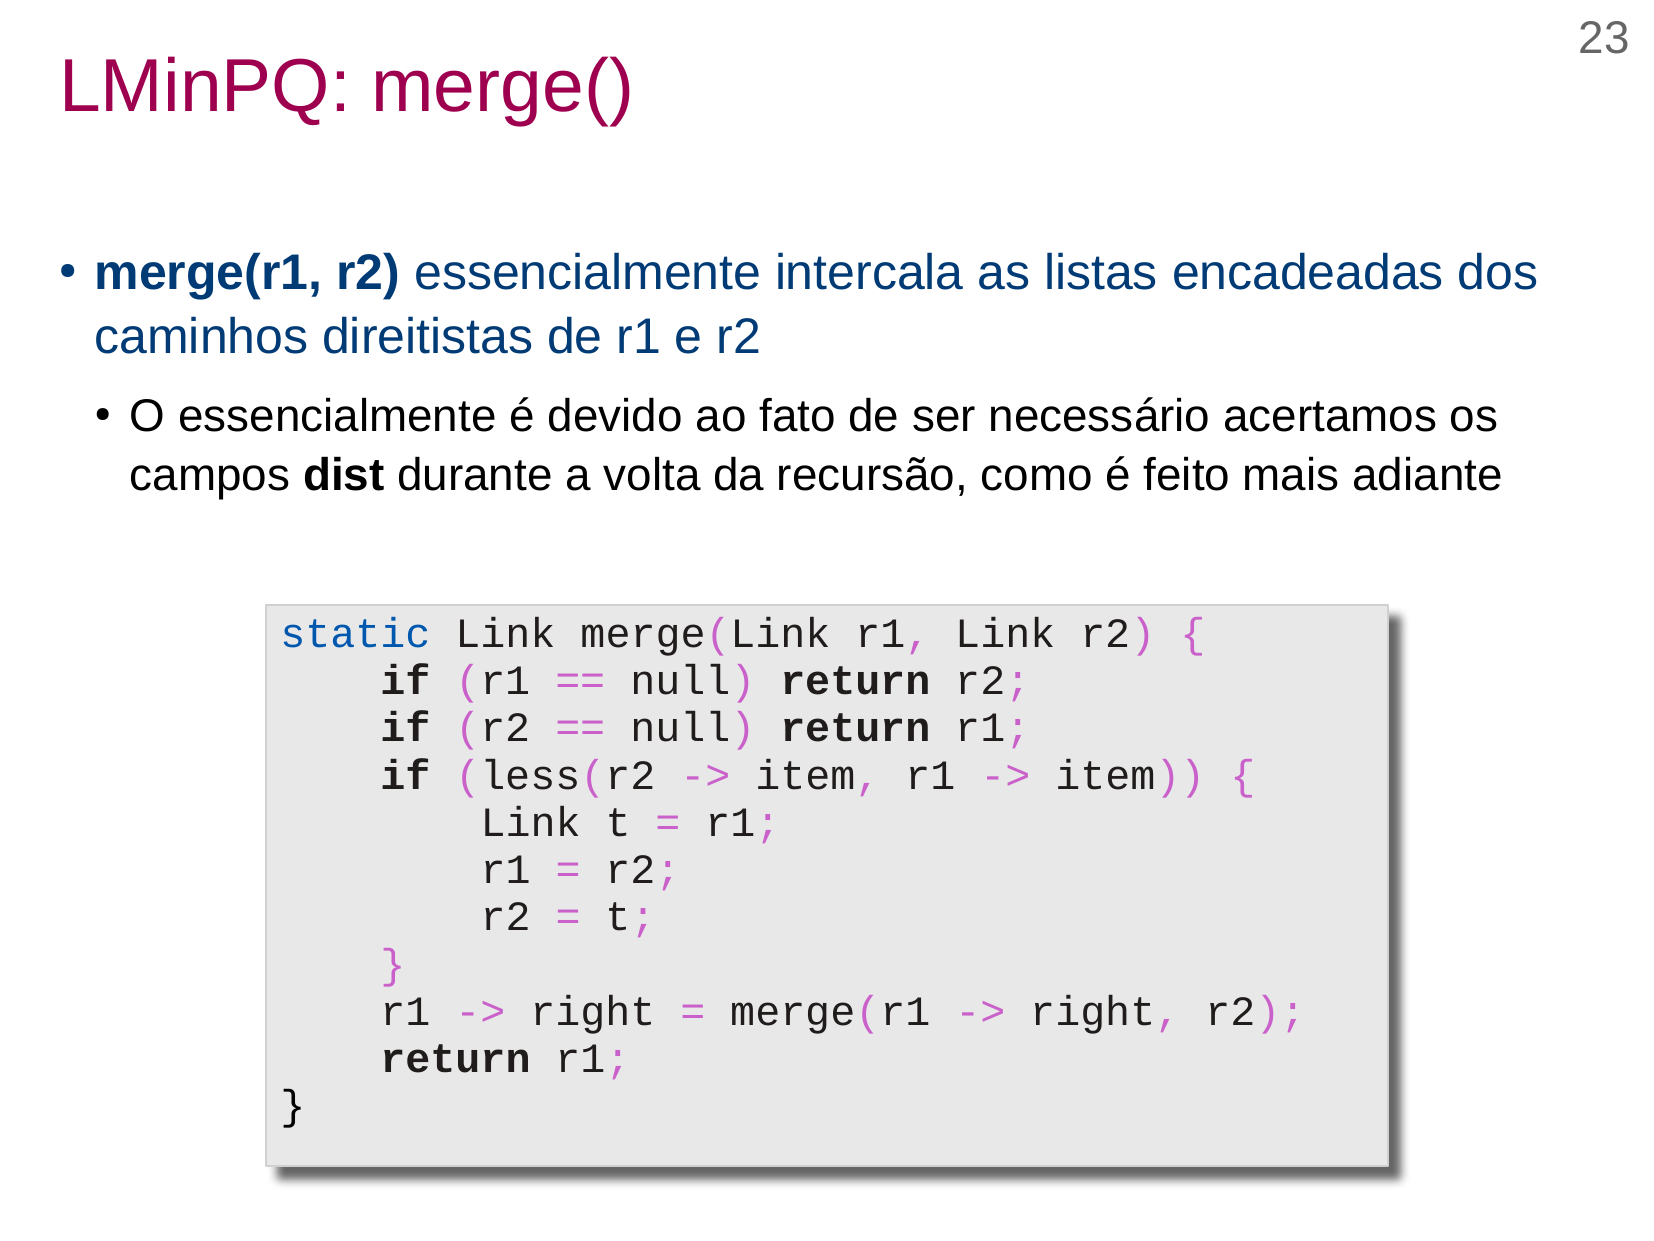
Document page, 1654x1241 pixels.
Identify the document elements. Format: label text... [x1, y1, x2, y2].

title LMinPQ: merge() [59, 29, 1595, 148]
text_box static Link merge(Link r1, Link r2) { if (r1 == null) return r2; if (r2 == null) return r1; if (less(r2 -> item, r1 -> item)) { Link t = r1; r1 = r2; r2 = t; } r1 -> right = merge(r1 -> right, r2); return r1; } [265, 605, 1388, 1167]
list merge(r1, r2) essencialmente intercala as listas encadeadas dos caminhos direitistas de r1 e r2 O essencialmente é devido ao fato de ser necessário acertamos os campos dist durante a volta da recursão, como é feito mais adiante [59, 236, 1595, 1211]
